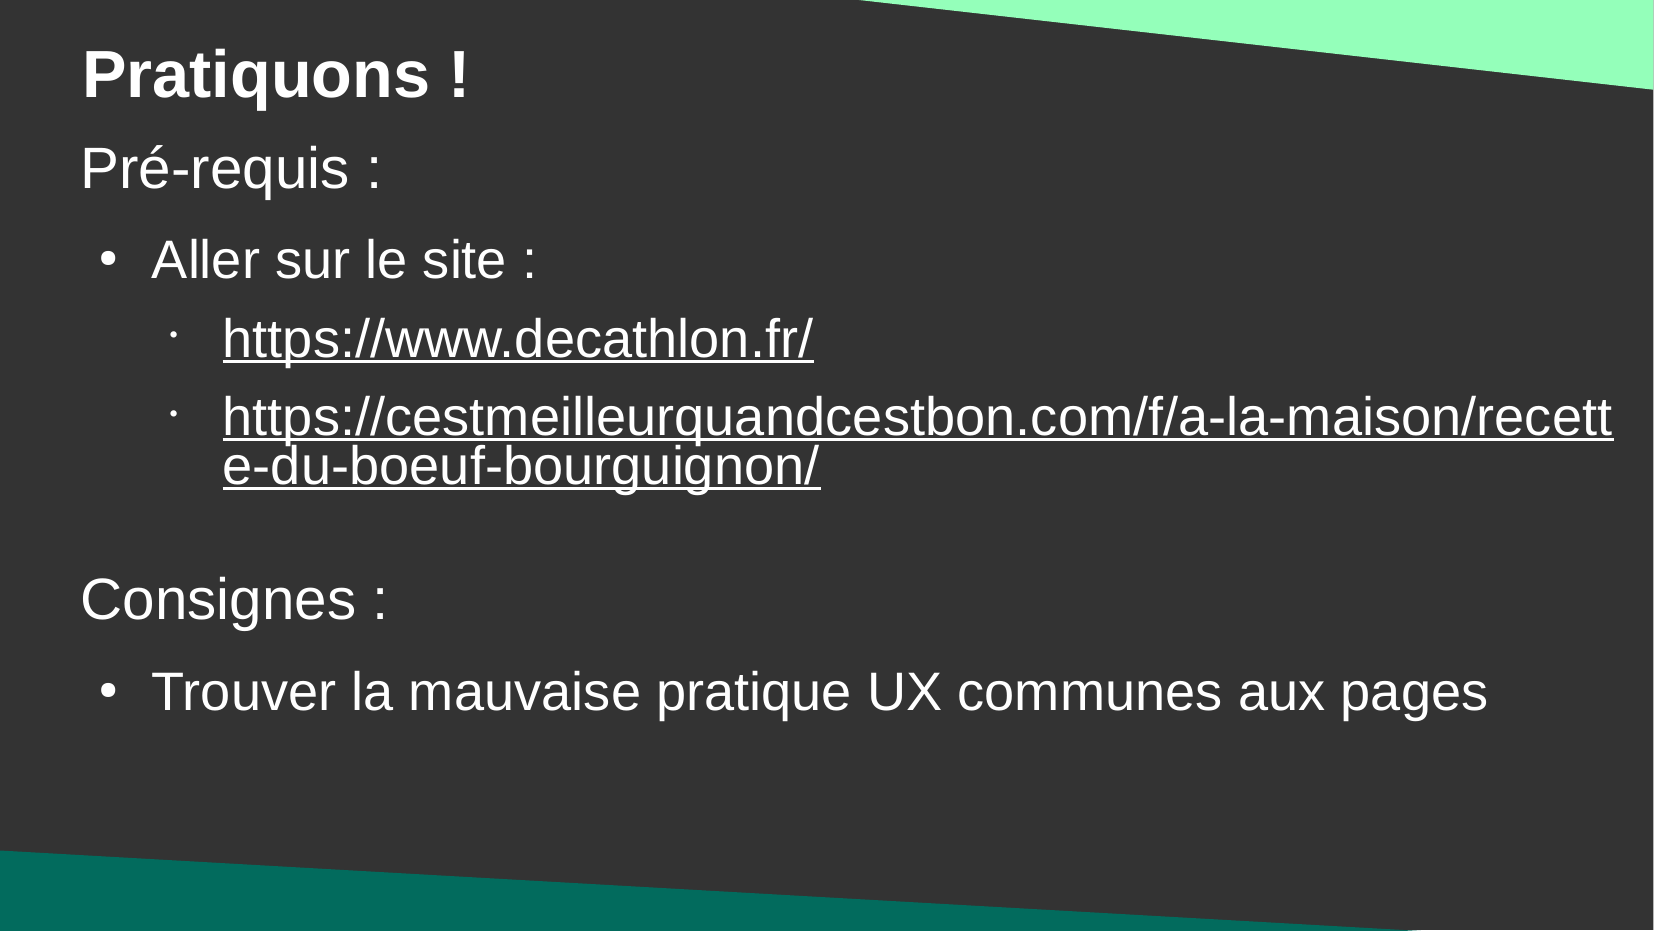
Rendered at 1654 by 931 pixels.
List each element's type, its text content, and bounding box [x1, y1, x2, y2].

list Pré-requis : Aller sur le site : https://www.decathlon.fr/ https://cestmeilleurquandcestbon.com/f/a-la-maison/recette-du-boeuf-bourguignon/ [80, 135, 1620, 449]
list Consignes : Trouver la mauvaise pratique UX communes aux pages [80, 566, 1620, 727]
text_box [858, 0, 1654, 90]
title Pratiquons ! [82, 37, 1571, 114]
